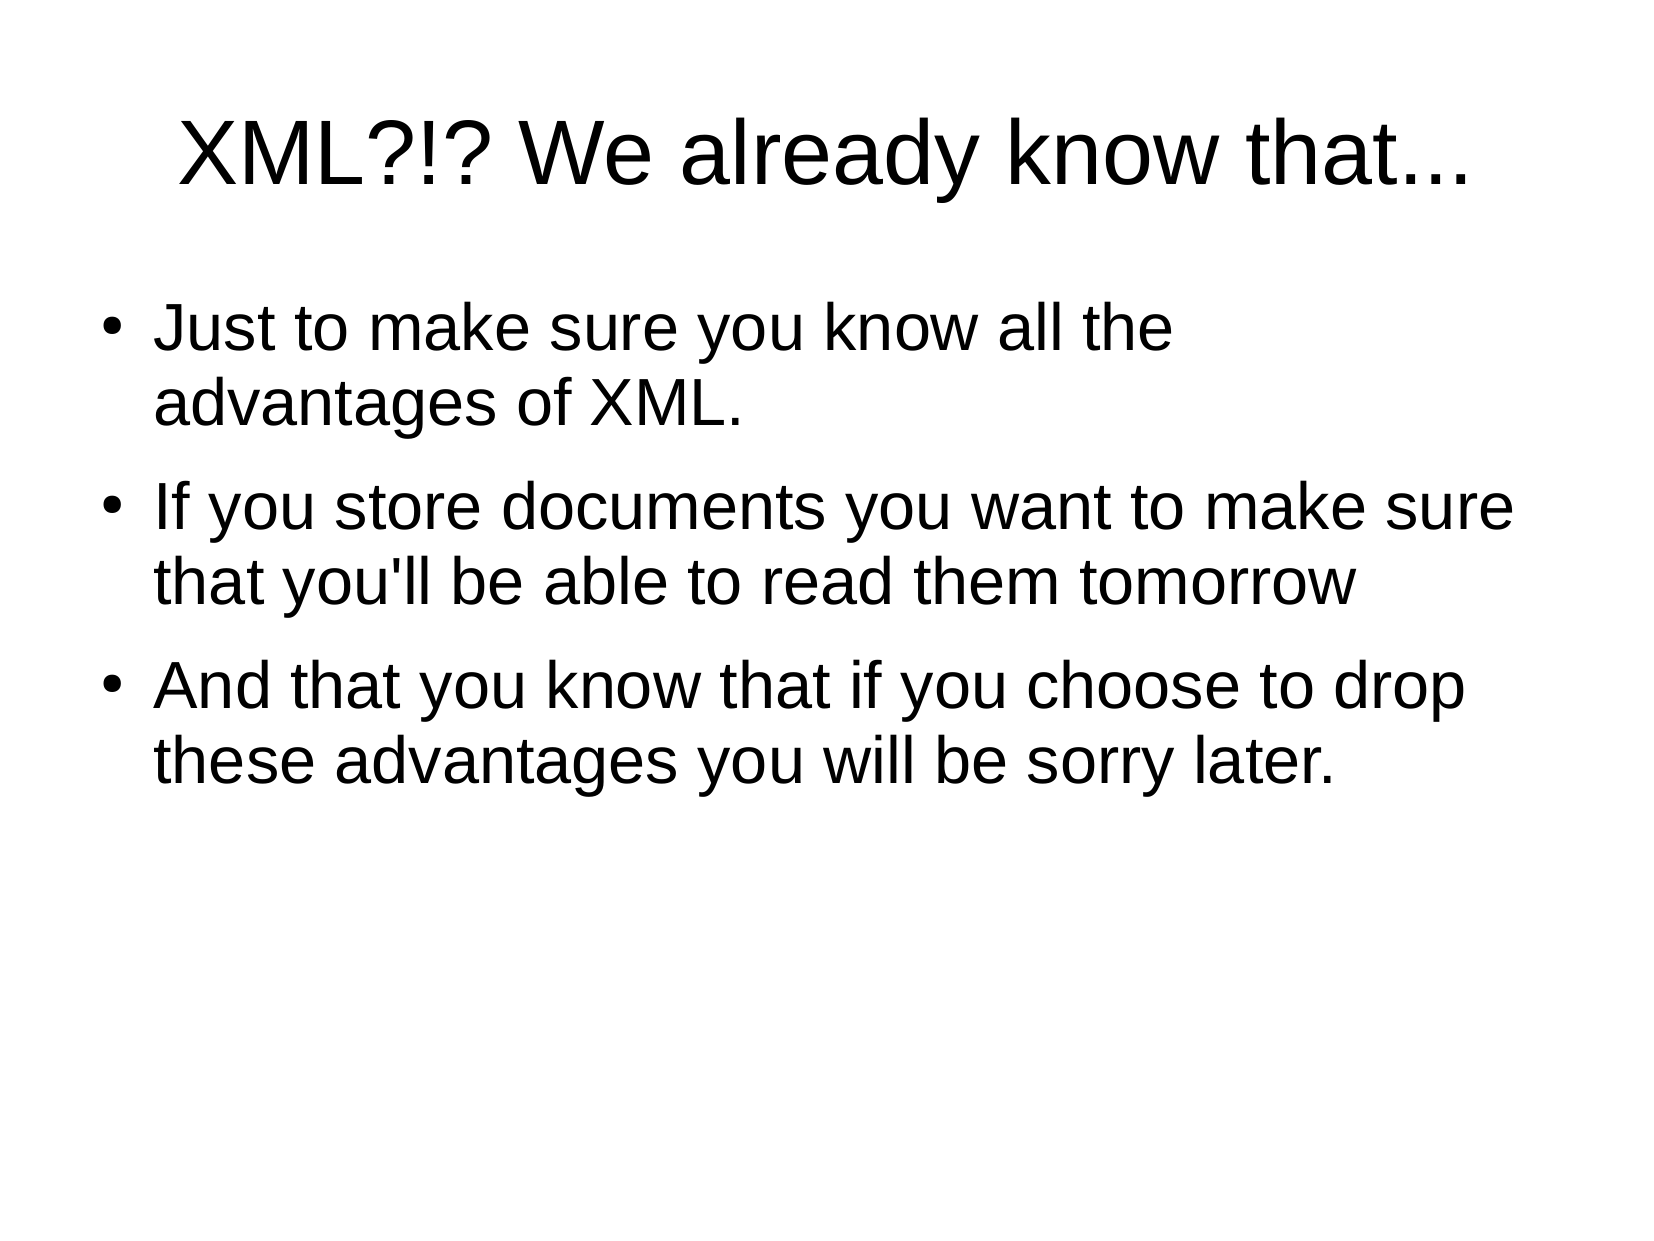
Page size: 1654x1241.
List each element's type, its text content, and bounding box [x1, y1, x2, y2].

list Just to make sure you know all the advantages of XML. If you store documents you want to make sure that you'll be able to read them tomorrow And that you know that if you choose to drop these advantages you will be sorry later. [82, 290, 1538, 1010]
title XML?!? We already know that... [82, 49, 1571, 257]
